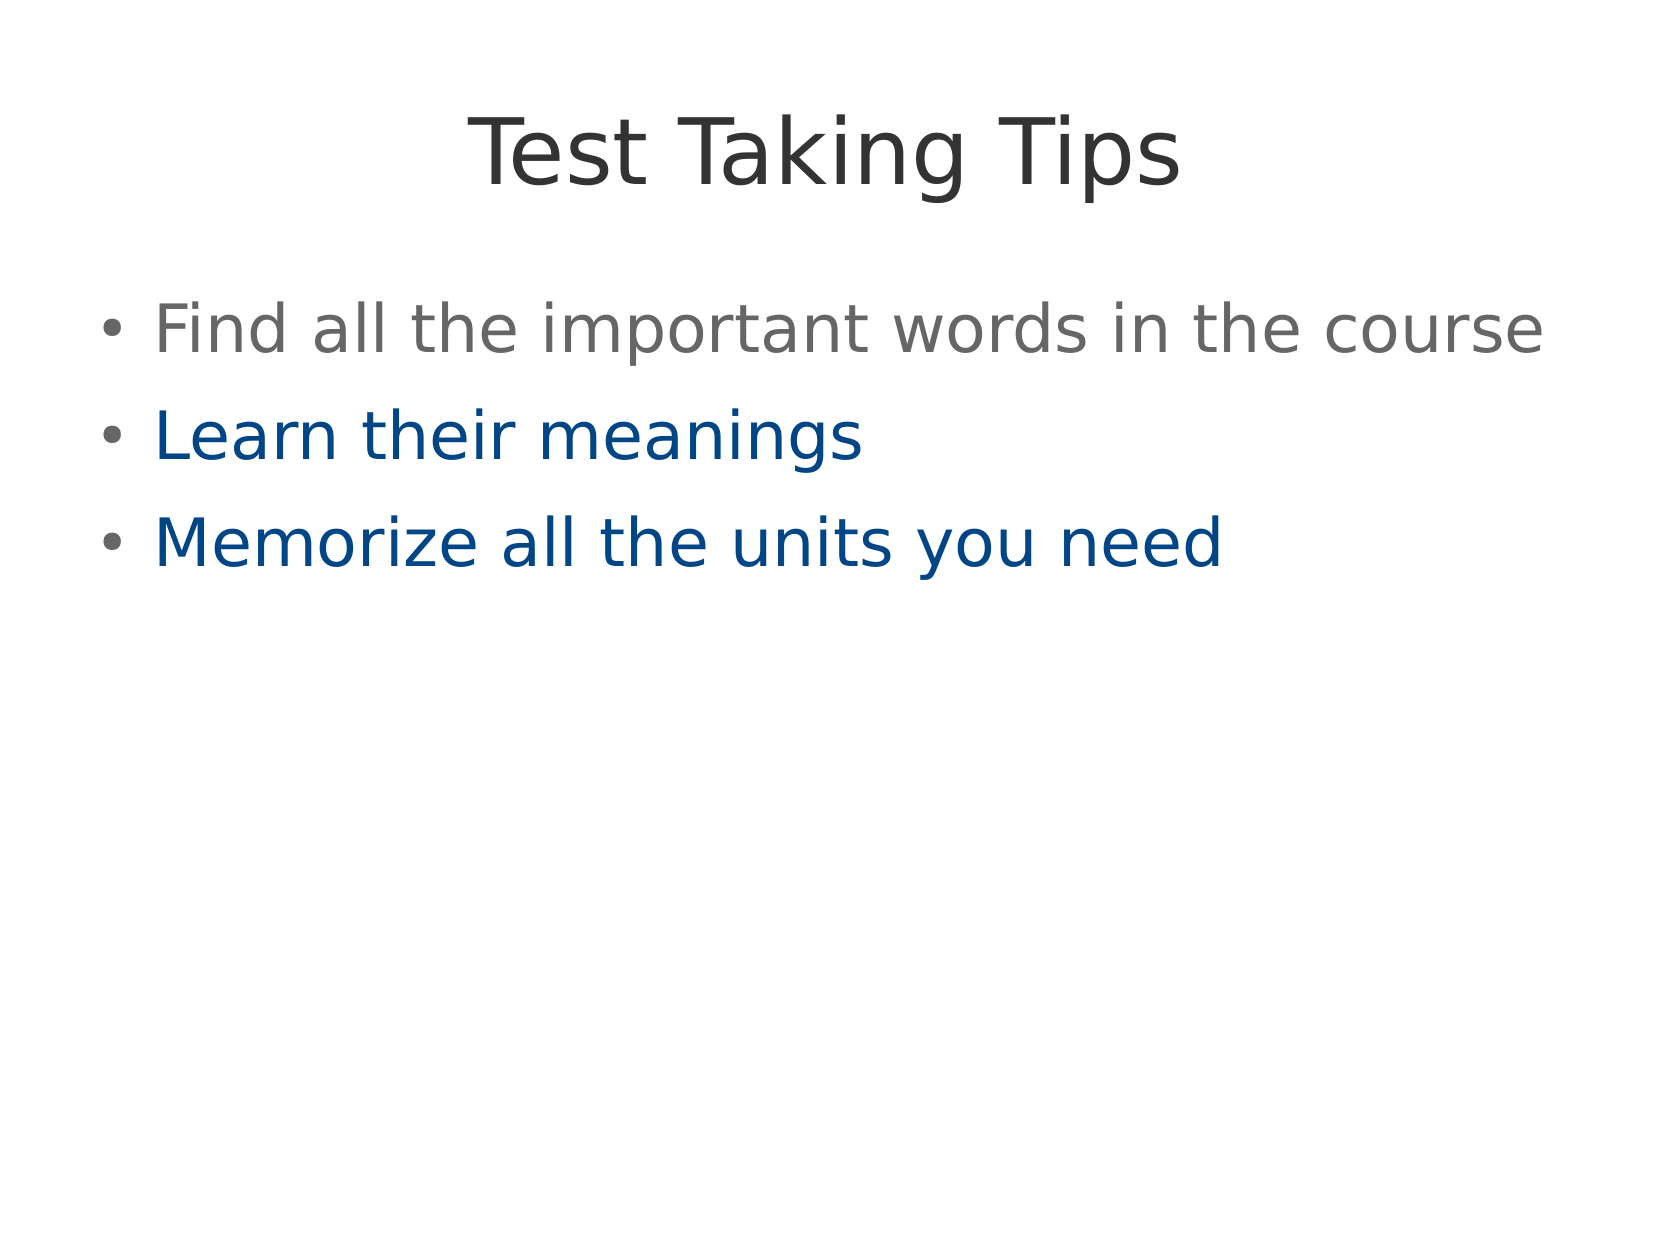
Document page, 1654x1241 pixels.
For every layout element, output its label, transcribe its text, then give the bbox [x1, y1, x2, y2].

title Test Taking Tips [82, 56, 1571, 250]
list Find all the important words in the course Learn their meanings Memorize all the units you need [82, 290, 1571, 1109]
